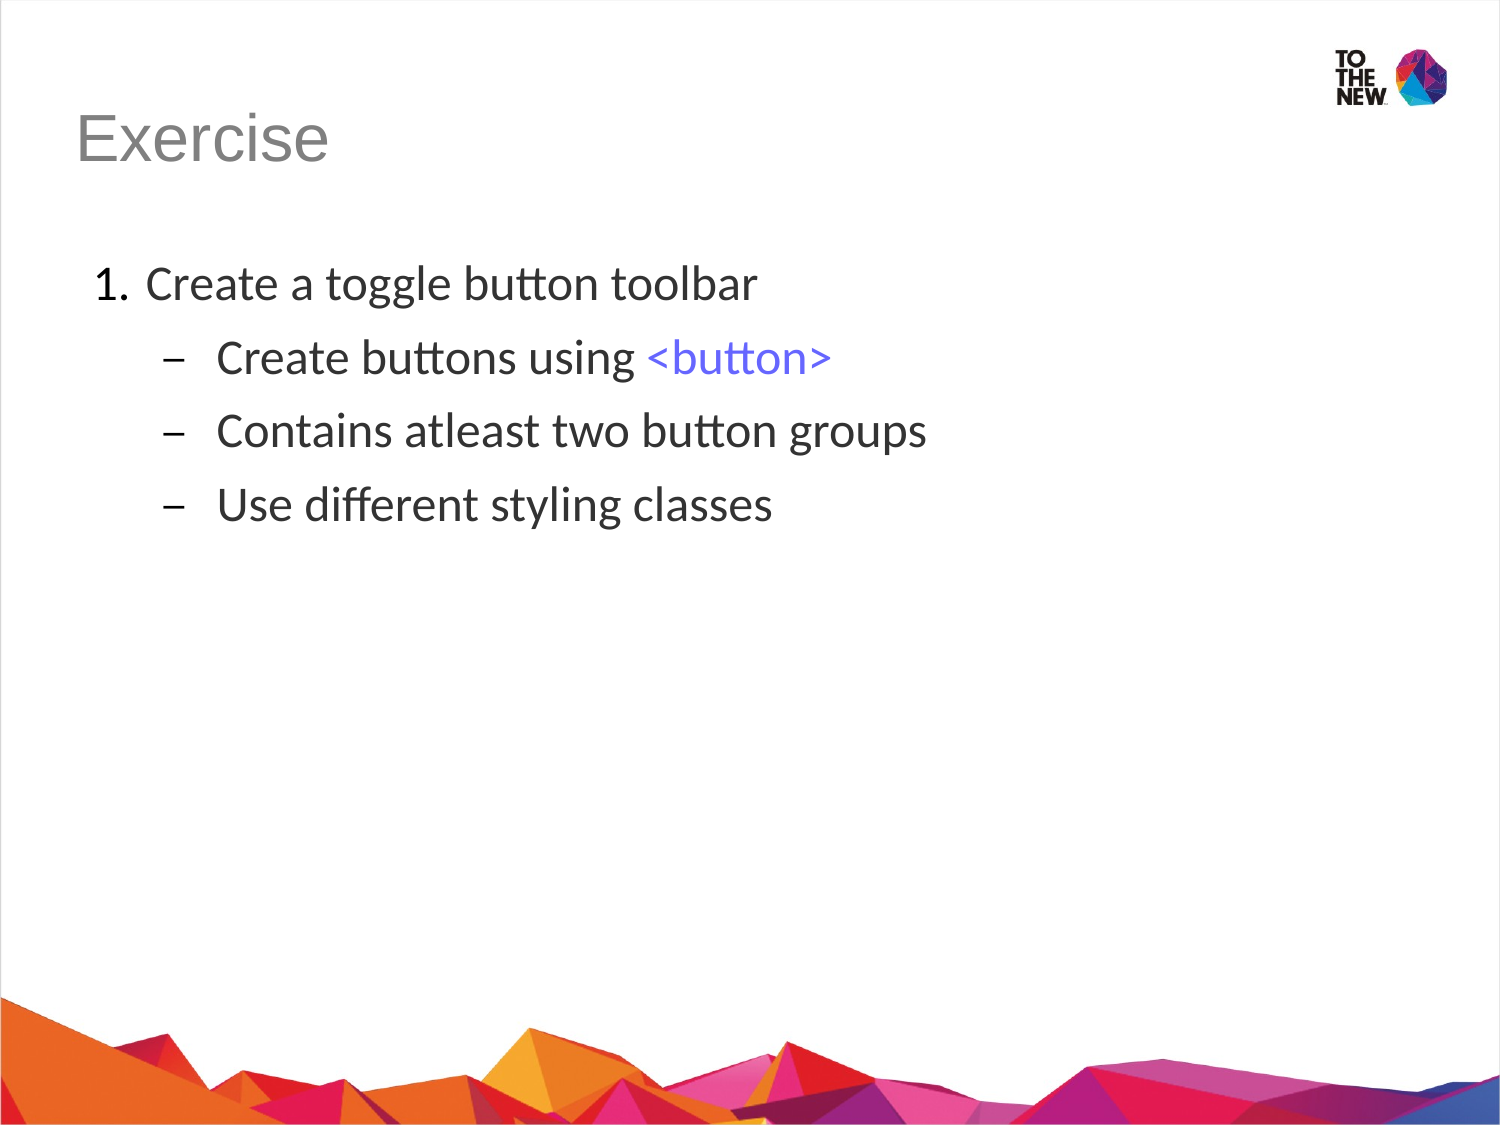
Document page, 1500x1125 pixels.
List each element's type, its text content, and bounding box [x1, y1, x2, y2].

list Create a toggle button toolbar Create buttons using <button> Contains atleast two button groups Use different styling classes [75, 263, 1425, 916]
picture [0, 0, 1500, 1125]
title Exercise [75, 44, 1425, 233]
